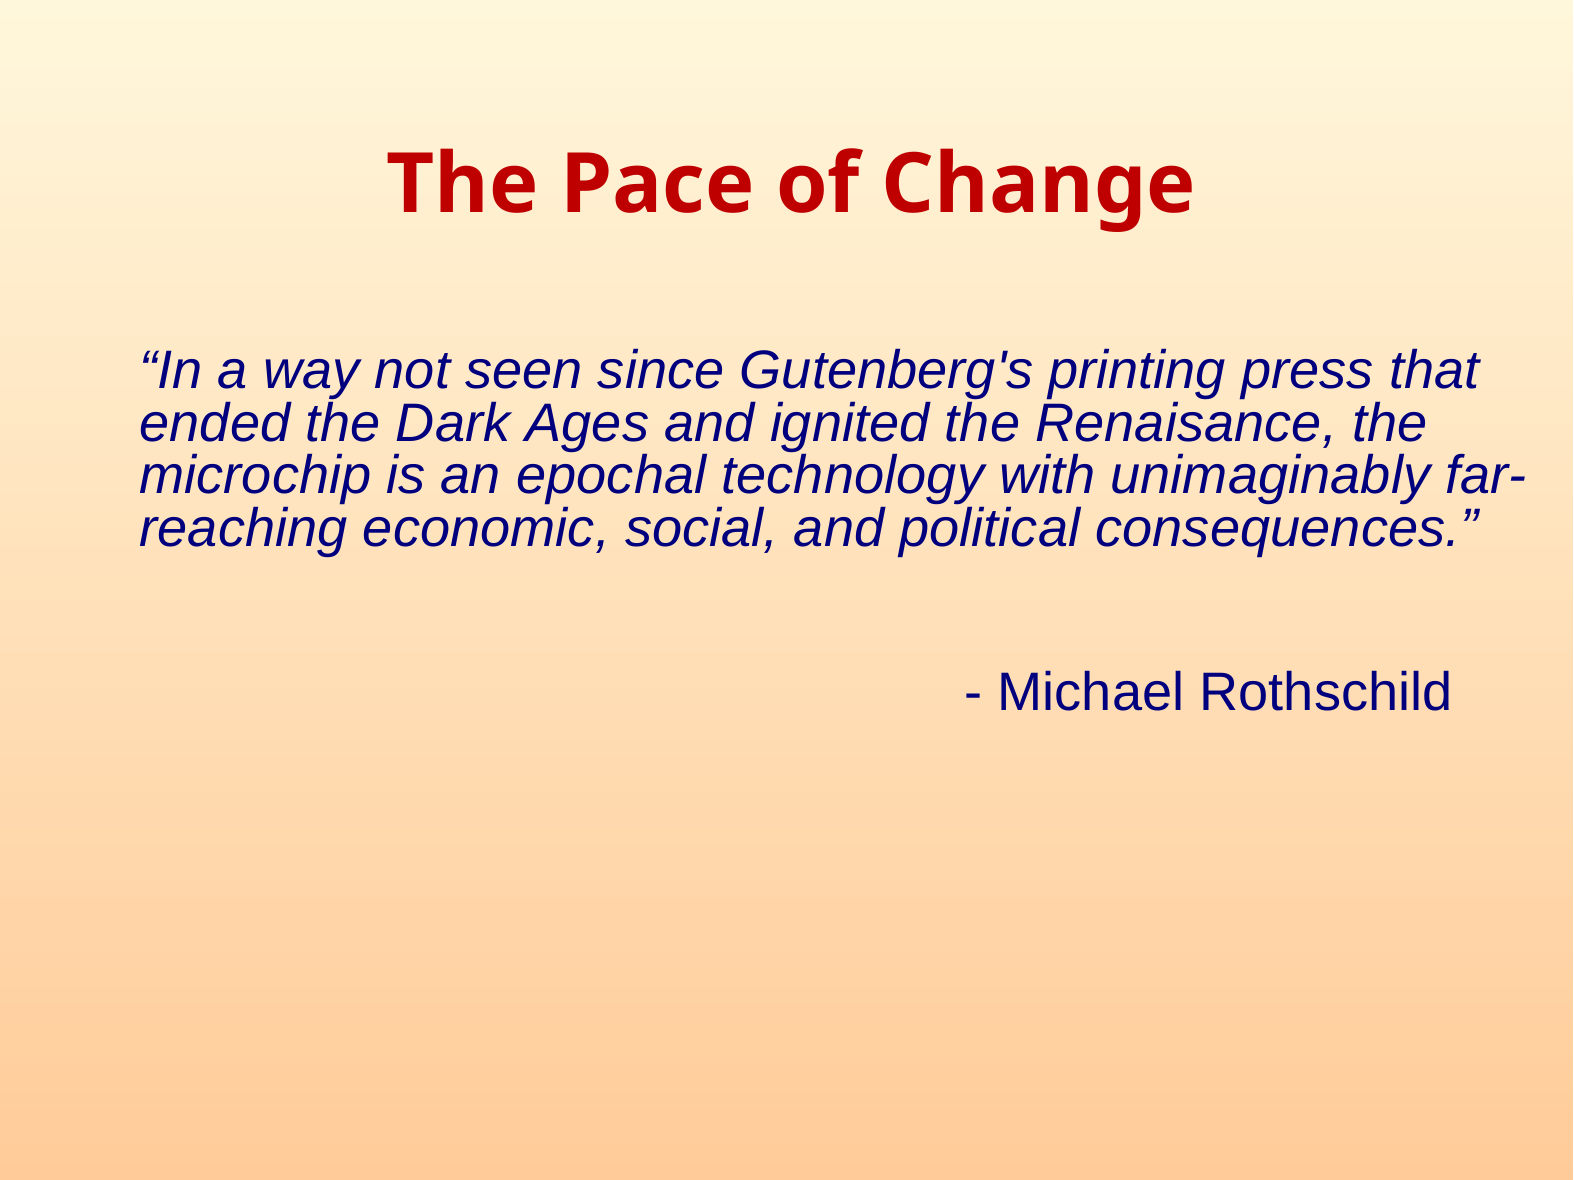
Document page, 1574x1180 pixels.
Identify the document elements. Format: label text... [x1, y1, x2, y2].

list “In a way not seen since Gutenberg's printing press that ended the Dark Ages and ignited the Renaisance, the microchip is an epochal technology with unimaginably far-reaching economic, social, and political consequences.” - Michael Rothschild [139, 346, 1574, 1180]
title The Pace of Change [39, 54, 1543, 309]
